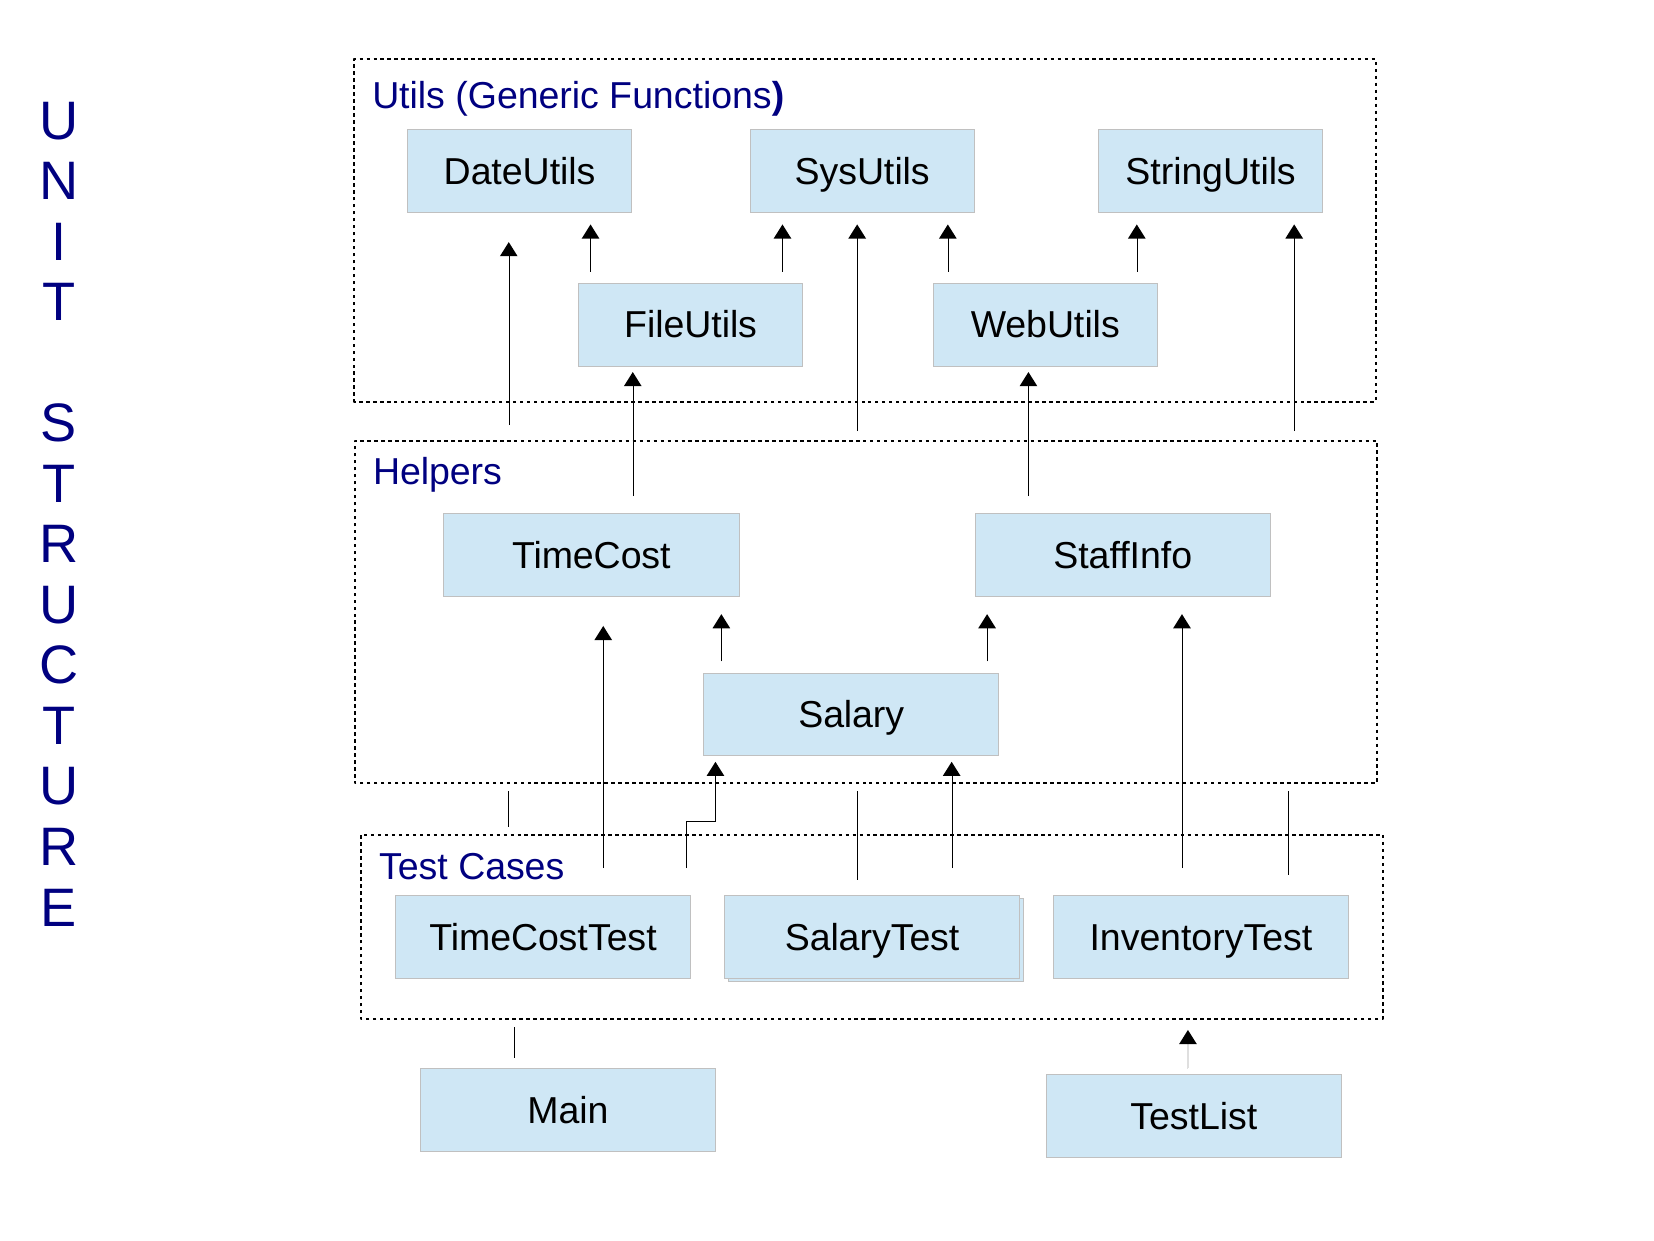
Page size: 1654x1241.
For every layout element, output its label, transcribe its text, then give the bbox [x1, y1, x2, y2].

text_box Test Cases [364, 838, 580, 902]
text_box UNIT STRUCTURE [23, 82, 95, 945]
text_box WebUtils [933, 283, 1158, 367]
text_box StaffInfo [975, 513, 1271, 597]
text_box StringUtils [1098, 129, 1323, 213]
text_box TimeCost [443, 513, 740, 597]
text_box Salary [703, 673, 999, 756]
text_box SalaryTest [724, 895, 1020, 979]
text_box Utils (Generic Functions) [357, 67, 800, 126]
text_box TestList [1046, 1074, 1342, 1158]
text_box InventoryTest [1053, 895, 1349, 979]
text_box DateUtils [407, 129, 632, 213]
text_box FileUtils [578, 283, 803, 367]
text_box SysUtils [750, 129, 975, 213]
text_box TimeCostTest [395, 895, 691, 979]
text_box Helpers [358, 442, 528, 500]
text_box InventoryTest [728, 898, 1024, 982]
text_box Main [420, 1068, 716, 1152]
